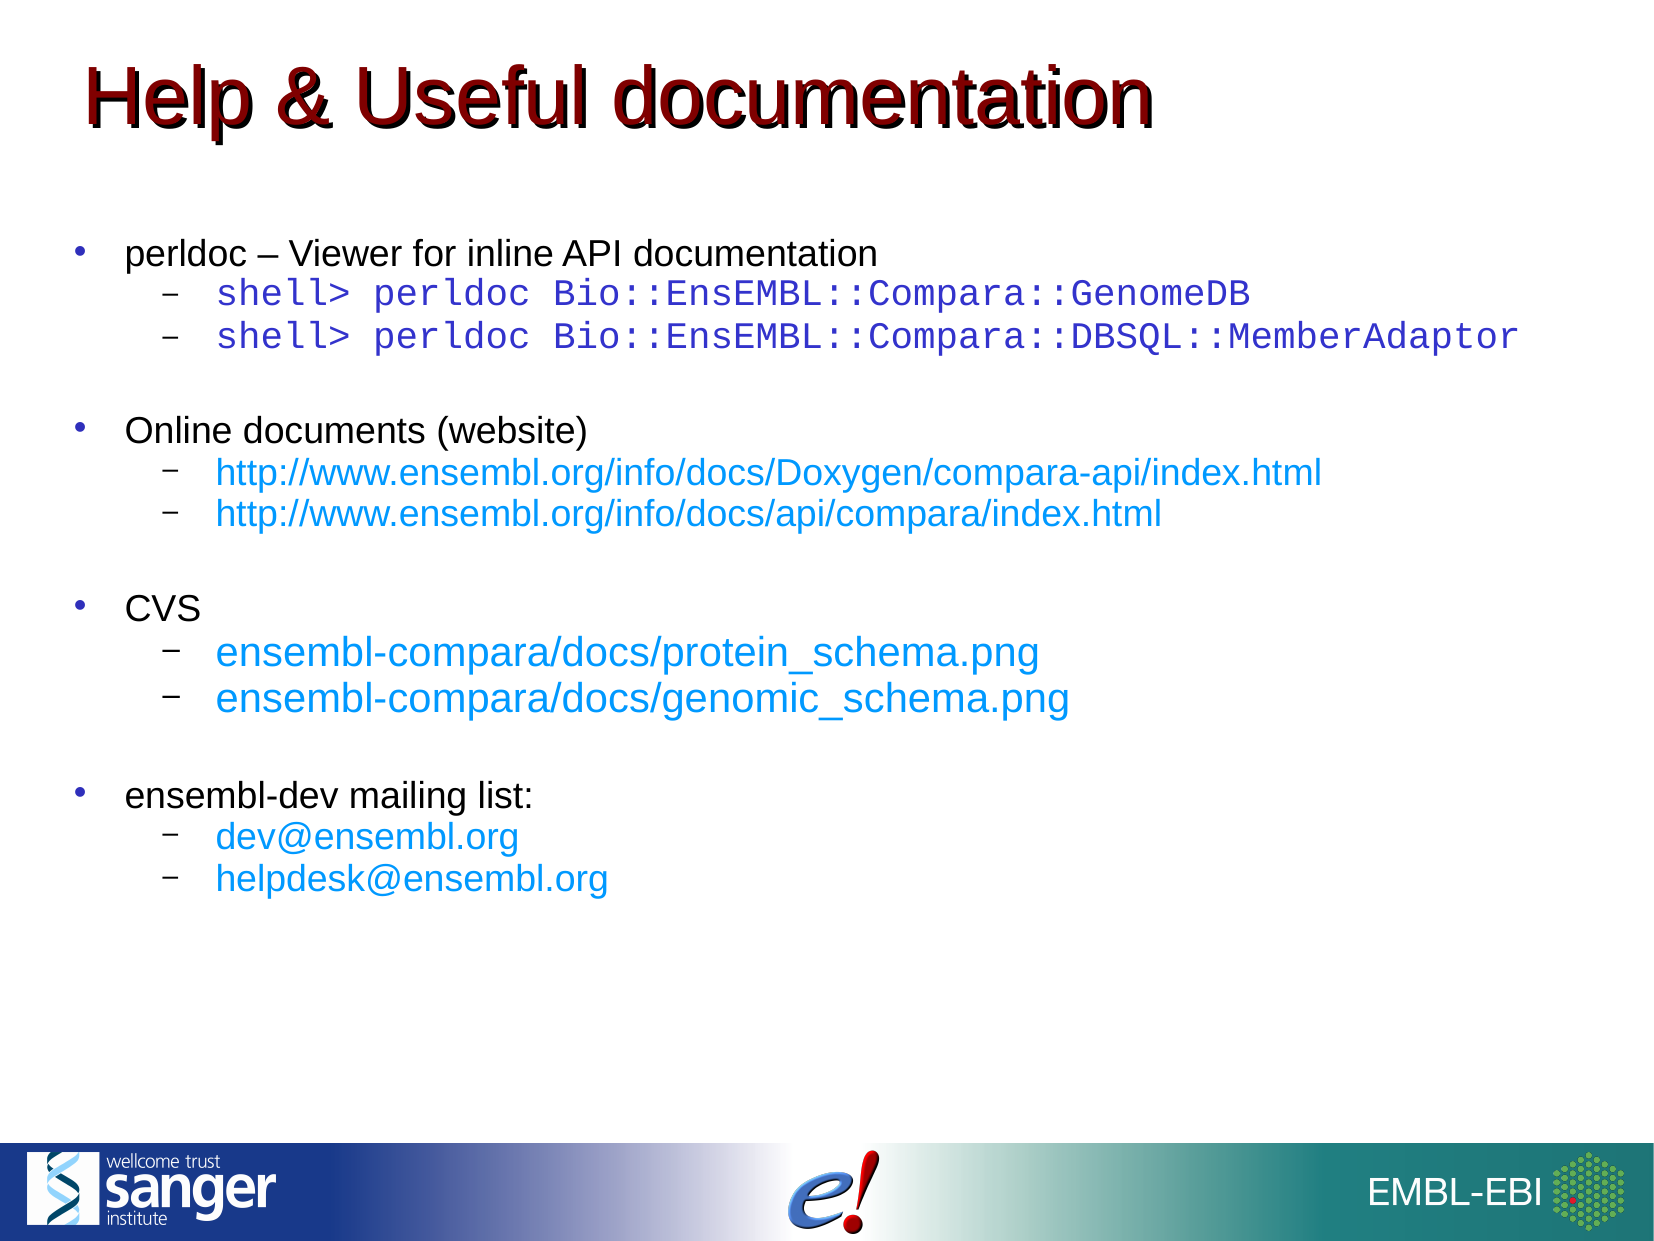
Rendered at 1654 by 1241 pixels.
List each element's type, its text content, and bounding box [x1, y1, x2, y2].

picture [0, 1143, 1654, 1241]
title Help & Useful documentation [82, 49, 1571, 227]
text_box perldoc – Viewer for inline API documentation shell> perldoc Bio::EnsEMBL::Compara::GenomeDB shell> perldoc Bio::EnsEMBL::Compara::DBSQL::MemberAdaptor Online documents (website) http://www.ensembl.org/info/docs/Doxygen/compara-api/index.html http://www.ensembl.org/info/docs/api/compara/index.html CVS ensembl-compara/docs/protein_schema.png ensembl-compara/docs/genomic_schema.png ensembl-dev mailing list: dev@ensembl.org helpdesk@ensembl.org [59, 227, 1595, 1152]
